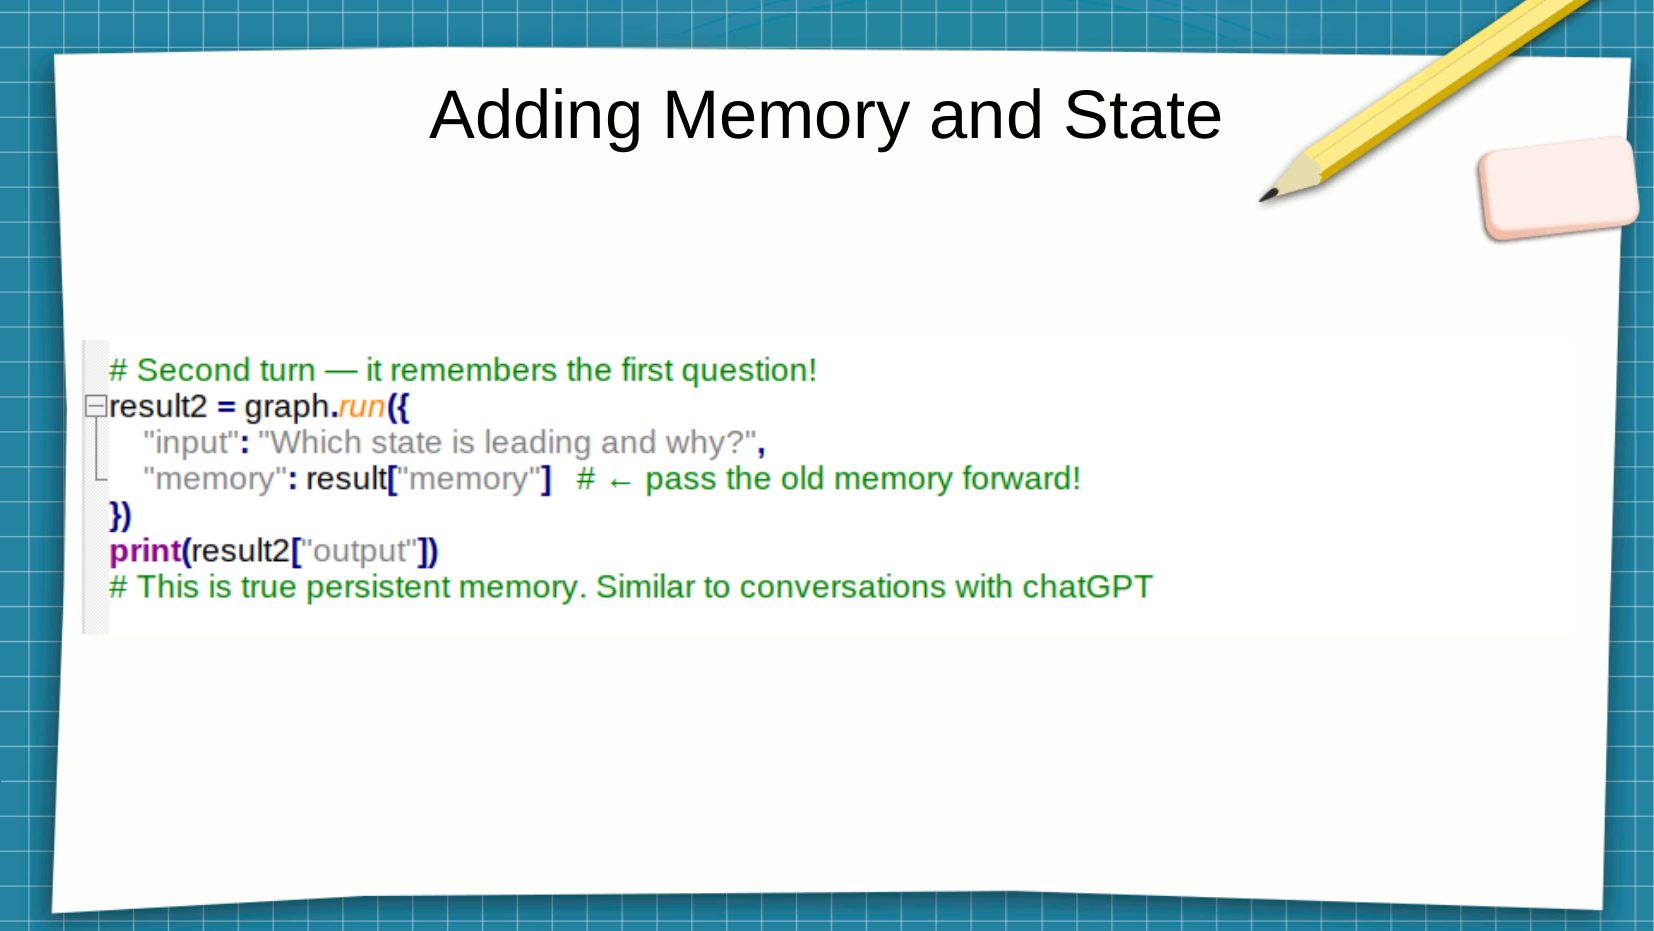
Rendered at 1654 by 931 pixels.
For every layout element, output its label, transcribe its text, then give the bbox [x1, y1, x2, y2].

title Adding Memory and State [82, 37, 1571, 193]
picture [0, 0, 1654, 931]
